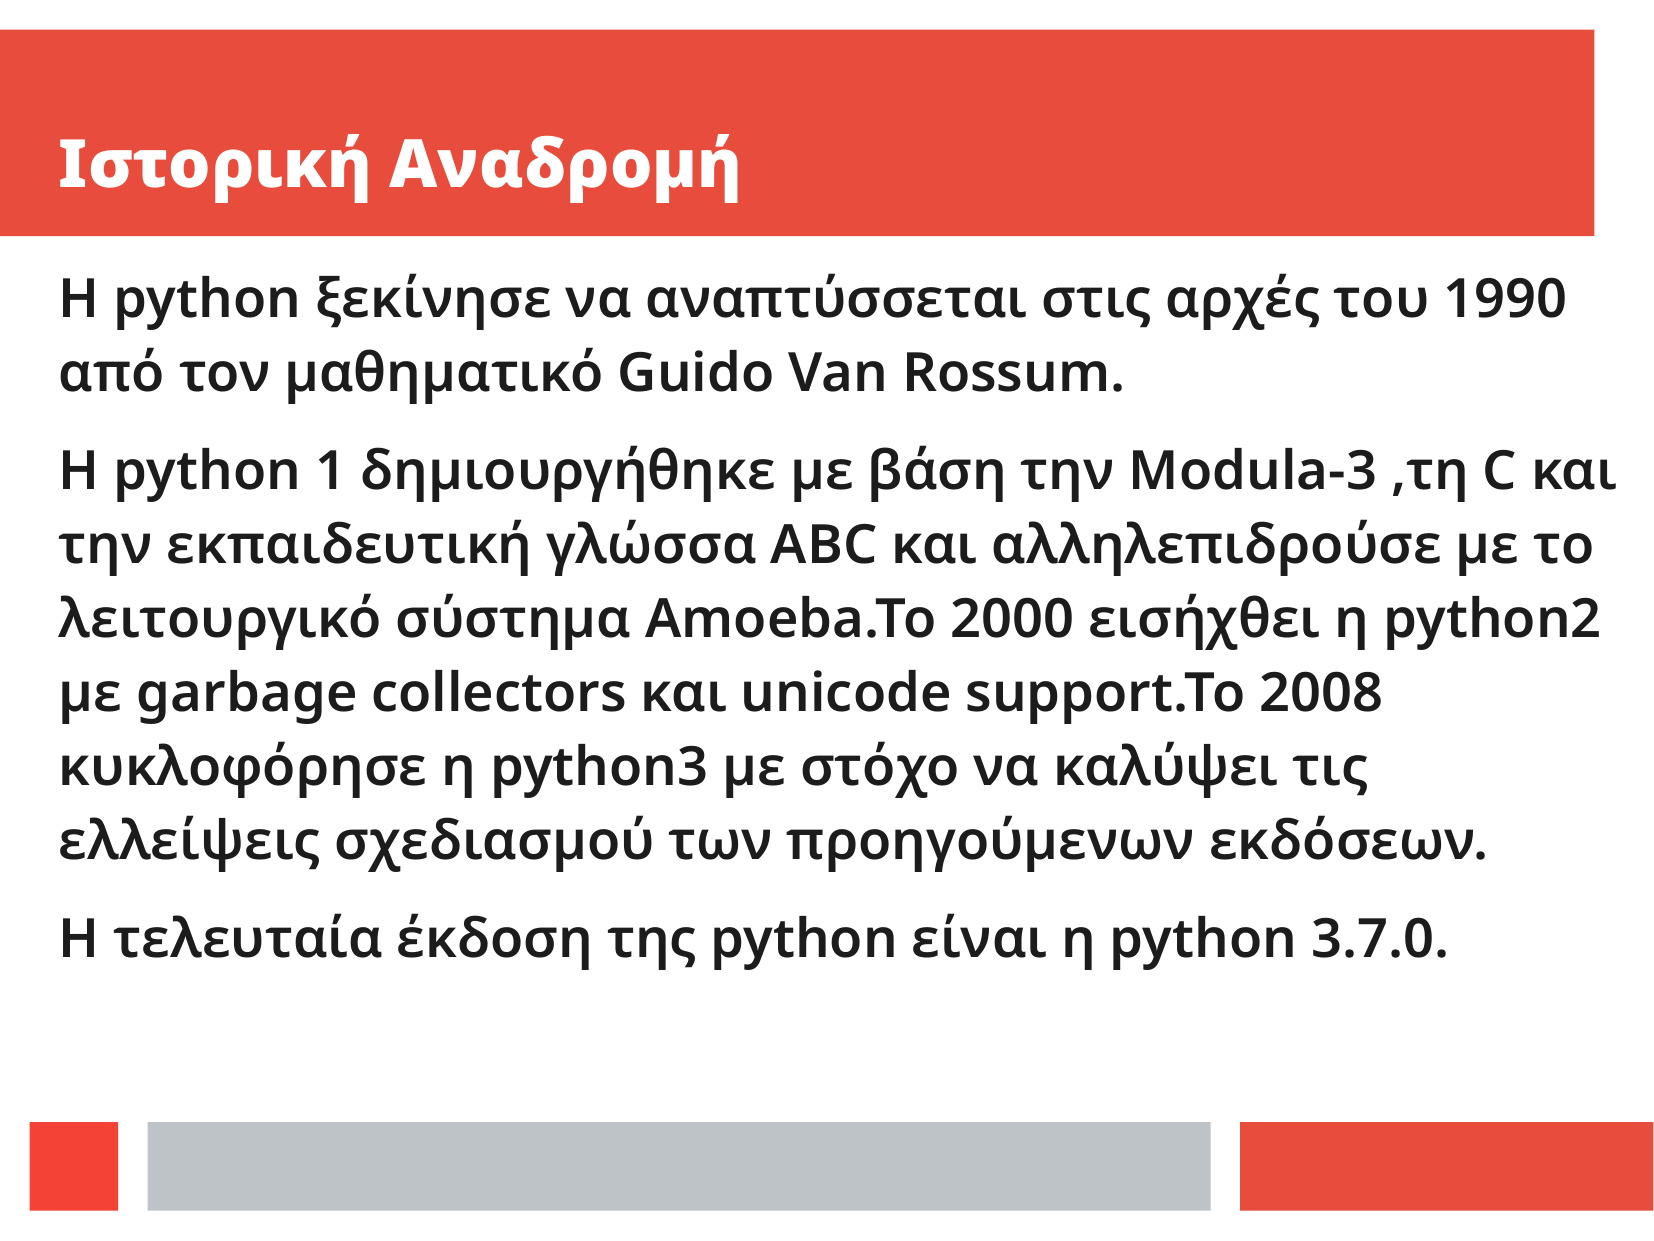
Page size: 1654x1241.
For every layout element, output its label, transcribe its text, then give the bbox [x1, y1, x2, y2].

list Η python ξεκίνησε να αναπτύσσεται στις αρχές του 1990 από τον μαθηματικό Guido Van Rossum. H python 1 δημιουργήθηκε με βάση την Μοdula-3 ,τη C και την εκπαιδευτική γλώσσα ΑΒC και αλληλεπιδρούσε με το λειτουργικό σύστημα Αmoeba.To 2000 εισήχθει η python2 με garbage collectors και unicode support.To 2008 κυκλοφόρησε η python3 με στόχο να καλύψει τις ελλείψεις σχεδιασμού των προηγούμενων εκδόσεων. H τελευταία έκδοση της python είναι η python 3.7.0. [59, 259, 1630, 1093]
title Ιστορική Αναδρομή [59, 59, 1595, 207]
